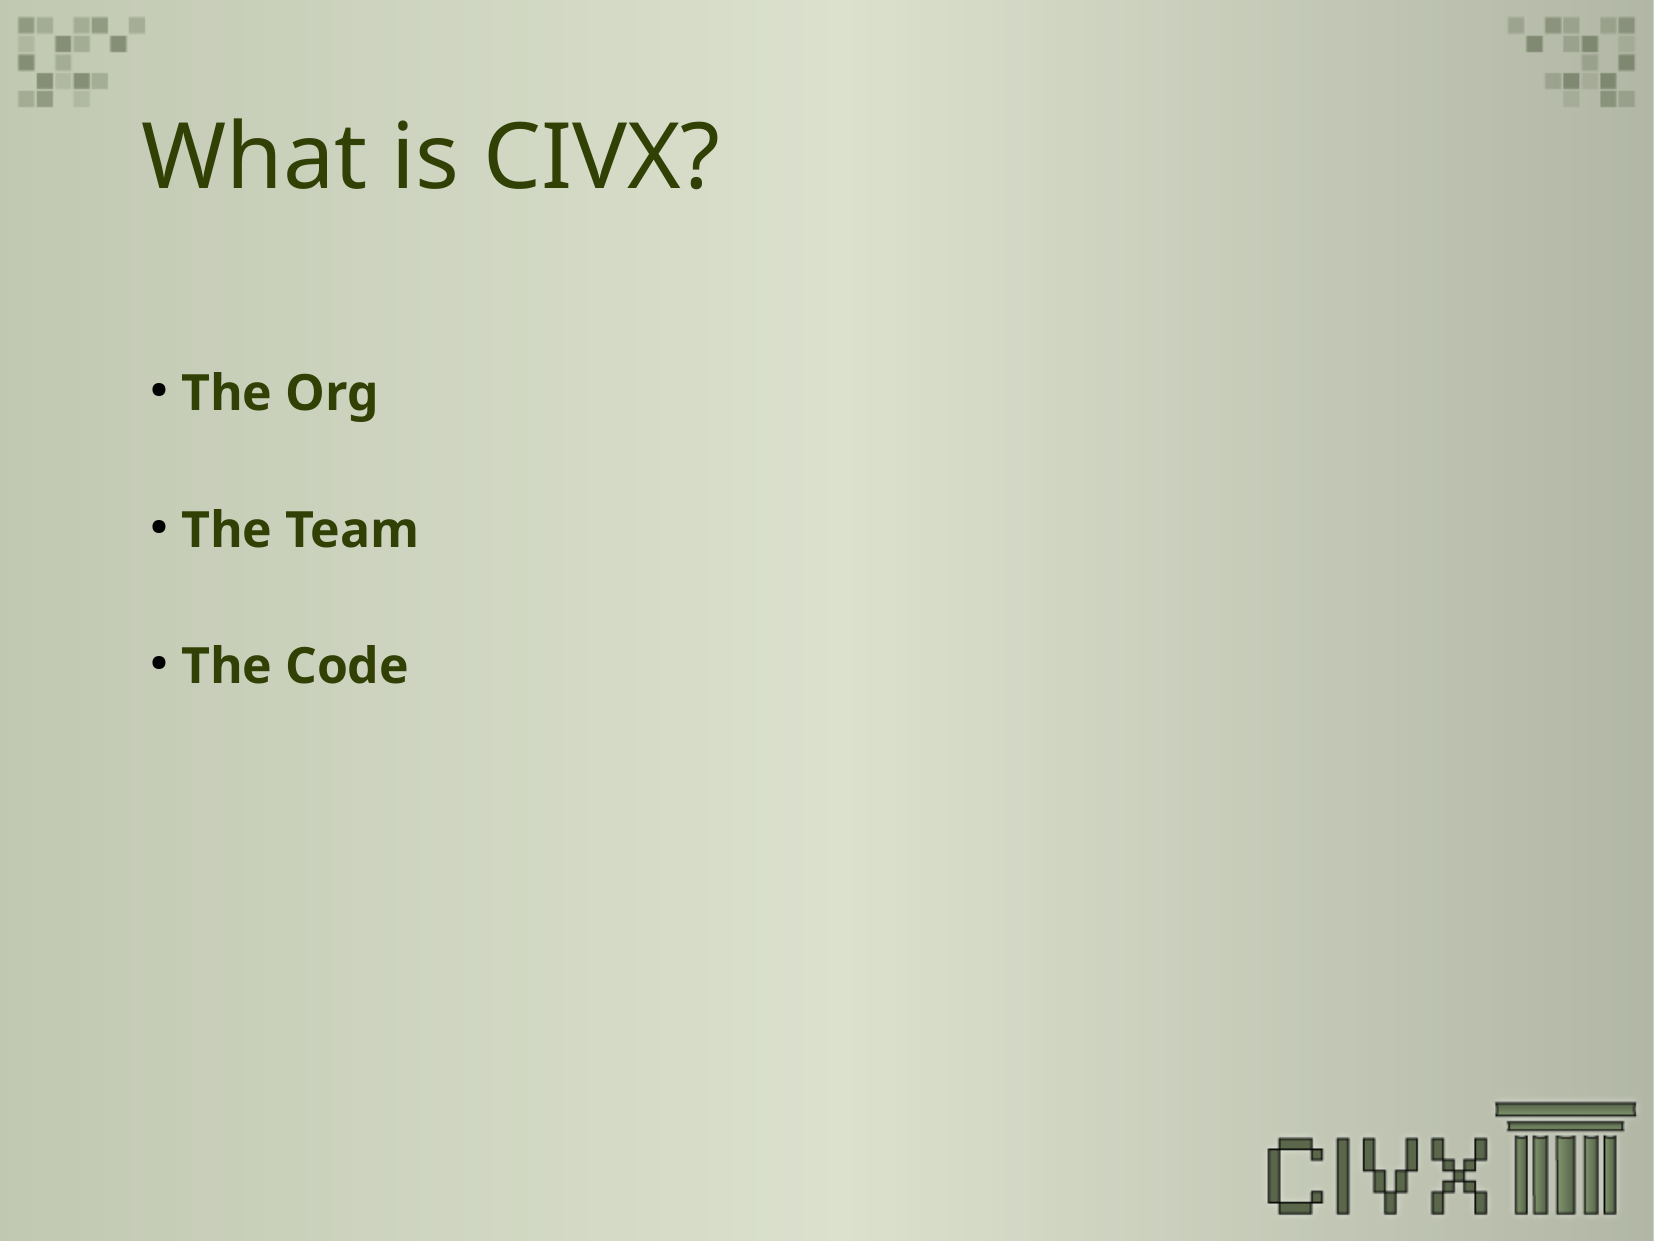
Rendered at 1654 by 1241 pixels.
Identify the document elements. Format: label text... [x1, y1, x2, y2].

title What is CIVX? [141, 56, 1630, 250]
subtitle The Org The Team The Code [150, 262, 1639, 1067]
picture [0, 0, 1654, 1241]
